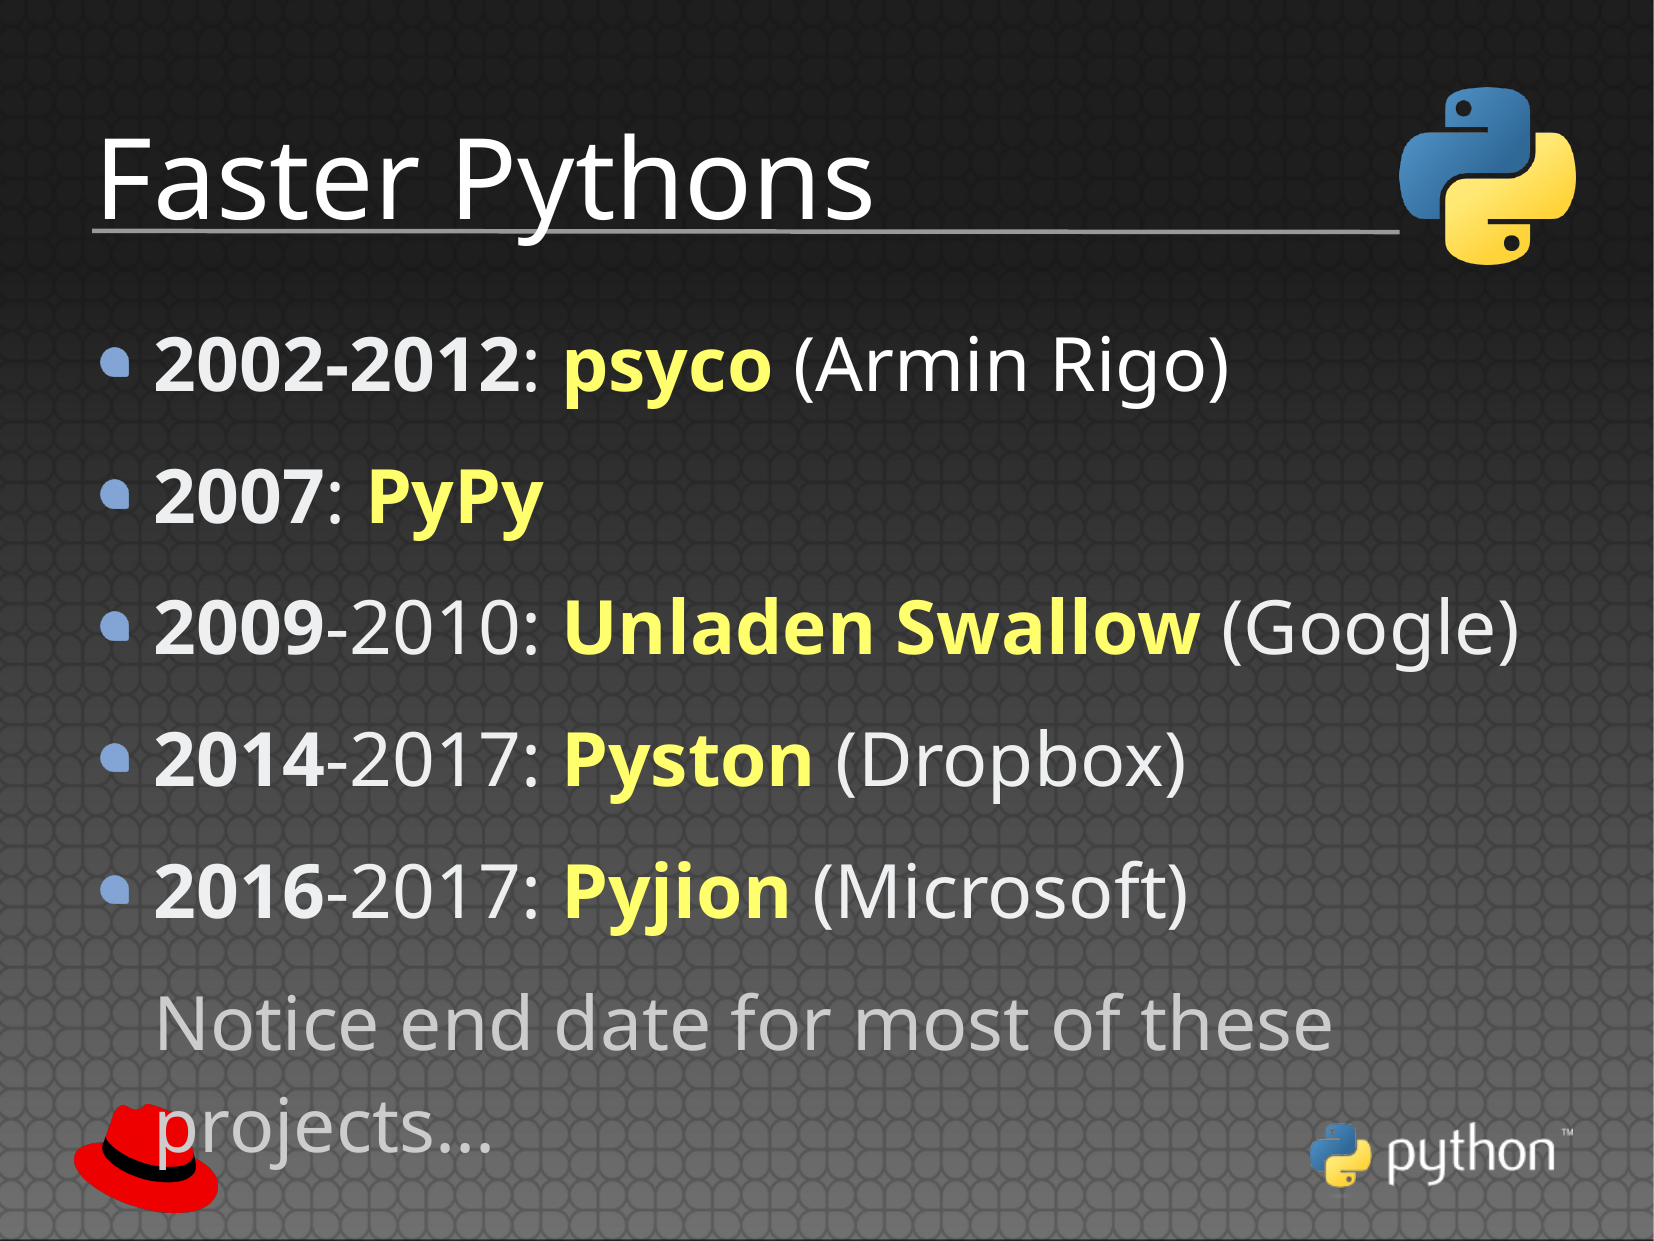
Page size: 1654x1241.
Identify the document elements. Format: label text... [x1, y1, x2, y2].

title Faster Pythons [94, 100, 1426, 251]
list 2002-2012: psyco (Armin Rigo) 2007: PyPy 2009-2010: Unladen Swallow (Google) 2014-2017: Pyston (Dropbox) 2016-2017: Pyjion (Microsoft) Notice end date for most of these projects... [82, 311, 1571, 1051]
picture [0, 0, 1654, 1241]
